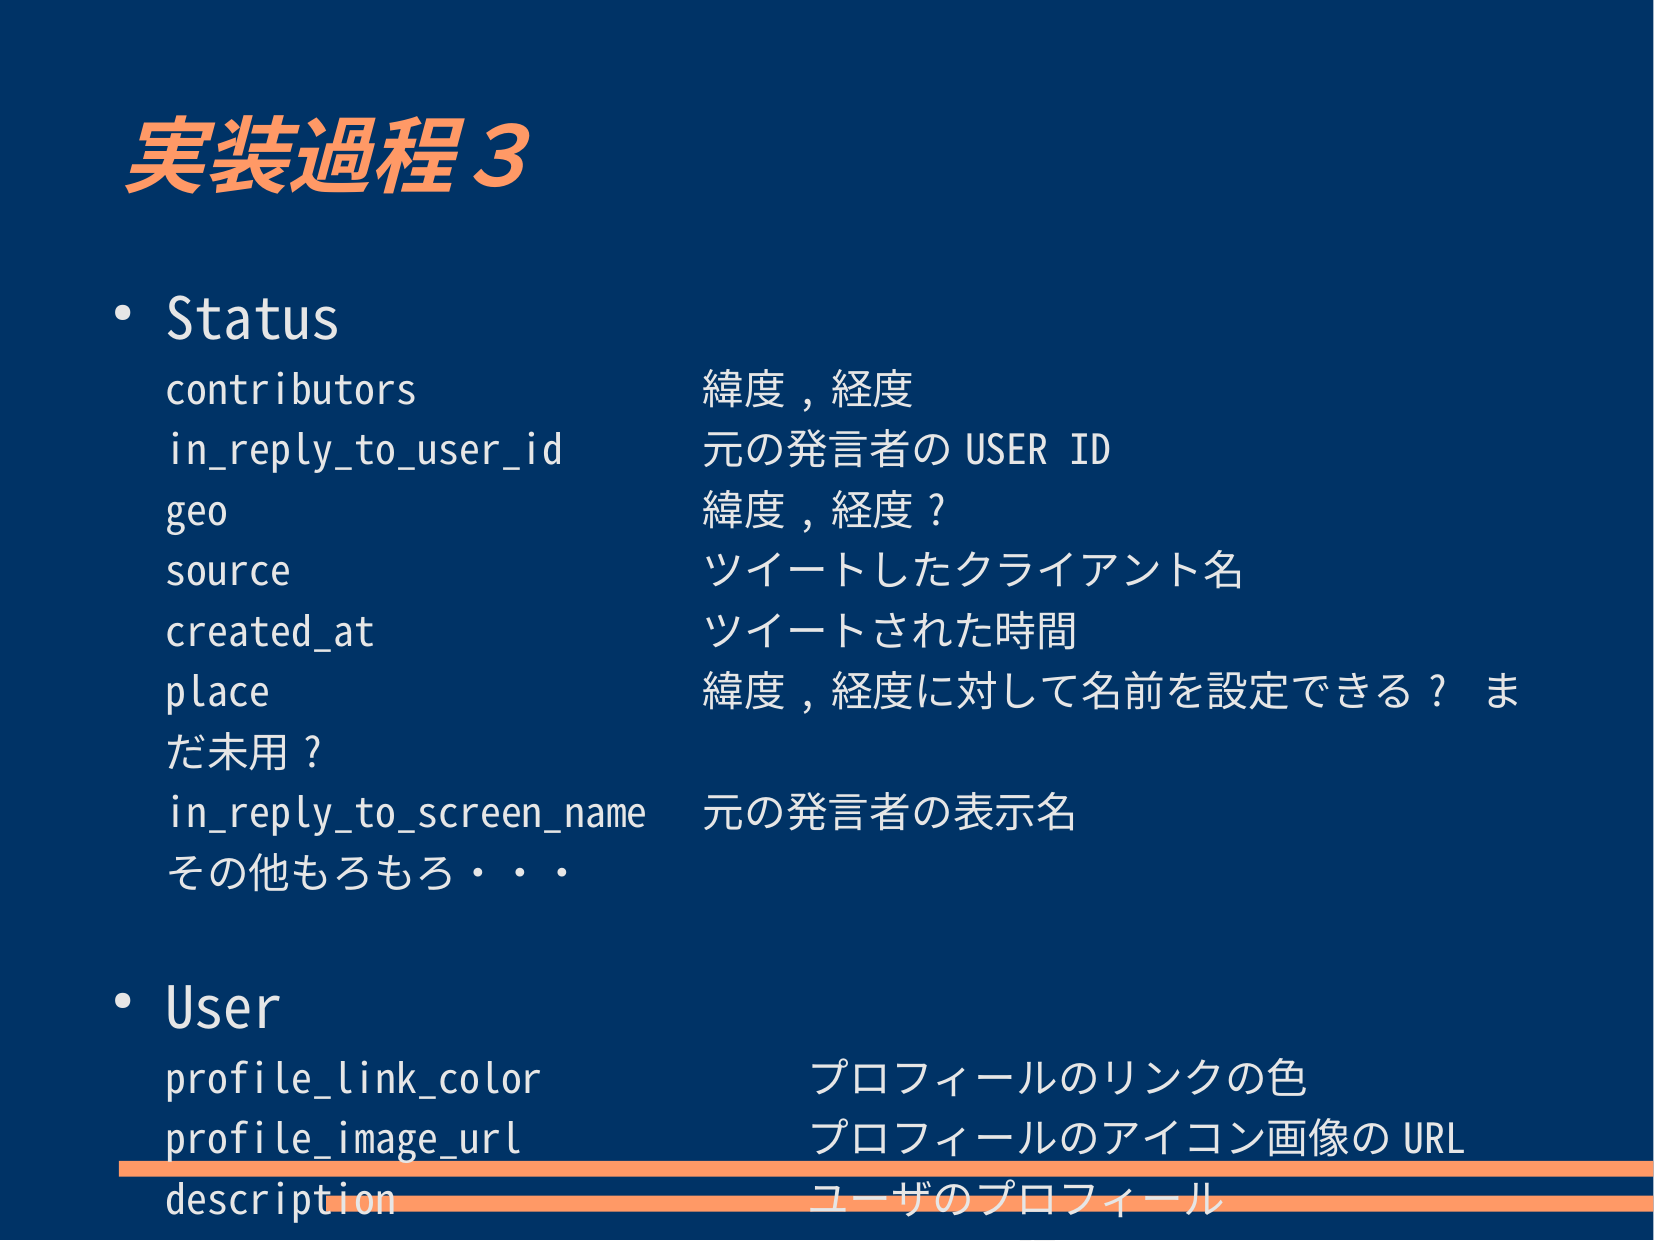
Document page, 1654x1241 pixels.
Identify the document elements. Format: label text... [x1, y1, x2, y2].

title 実装過程３ [121, 46, 1534, 254]
list Status contributors 緯度,経度 in_reply_to_user_id 元の発言者のUSER ID geo 緯度,経度? source ツイートしたクライアント名 created_at ツイートされた時間 place 緯度,経度に対して名前を設定できる? まだ未用? in_reply_to_screen_name 元の発言者の表示名 その他もろもろ・・・ User profile_link_color プロフィールのリンクの色 profile_image_url プロフィールのアイコン画像のURL description ユーザのプロフィール lang ユーザの言語 profile_background_image_url プロフィールの背景画像のURL statuses_count ツイートした数 その他もろもろ・・・ [94, 271, 1534, 1082]
